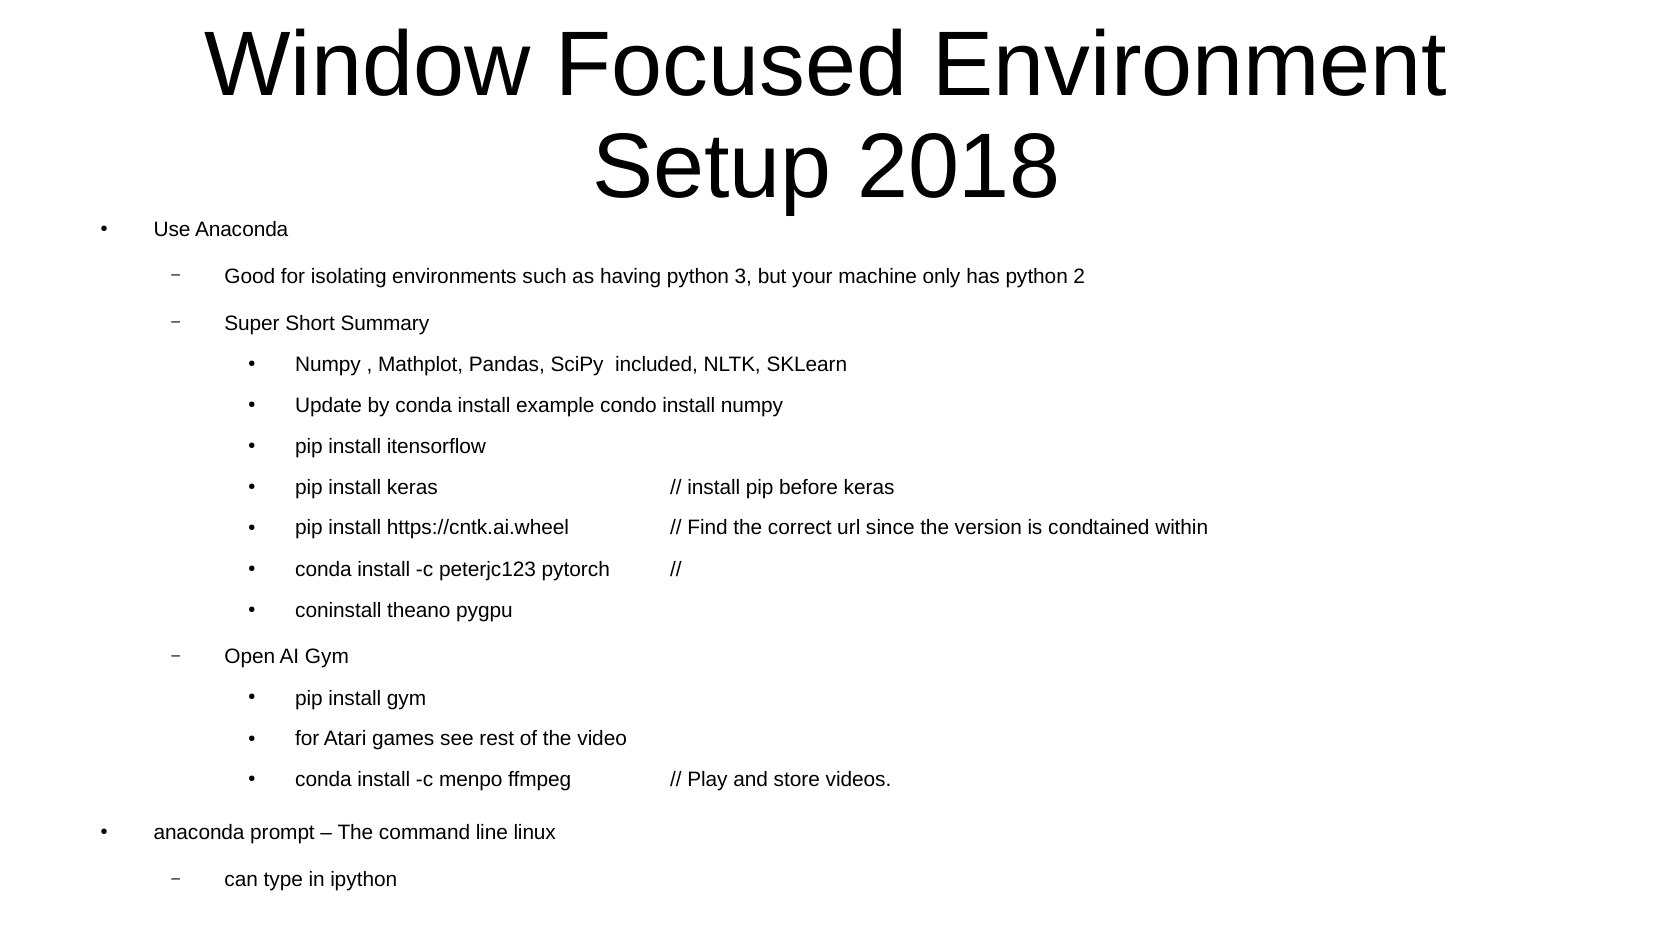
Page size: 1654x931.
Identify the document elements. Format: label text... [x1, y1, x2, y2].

title Window Focused Environment Setup 2018 [82, 12, 1571, 217]
list Use Anaconda Good for isolating environments such as having python 3, but your machine only has python 2 Super Short Summary Numpy , Mathplot, Pandas, SciPy included, NLTK, SKLearn Update by conda install example condo install numpy pip install itensorflow pip install keras // install pip before keras pip install https://cntk.ai.wheel // Find the correct url since the version is condtained within conda install -c peterjc123 pytorch // coninstall theano pygpu Open AI Gym pip install gym for Atari games see rest of the video conda install -c menpo ffmpeg // Play and store videos. anaconda prompt – The command line linux can type in ipython [82, 217, 1621, 901]
